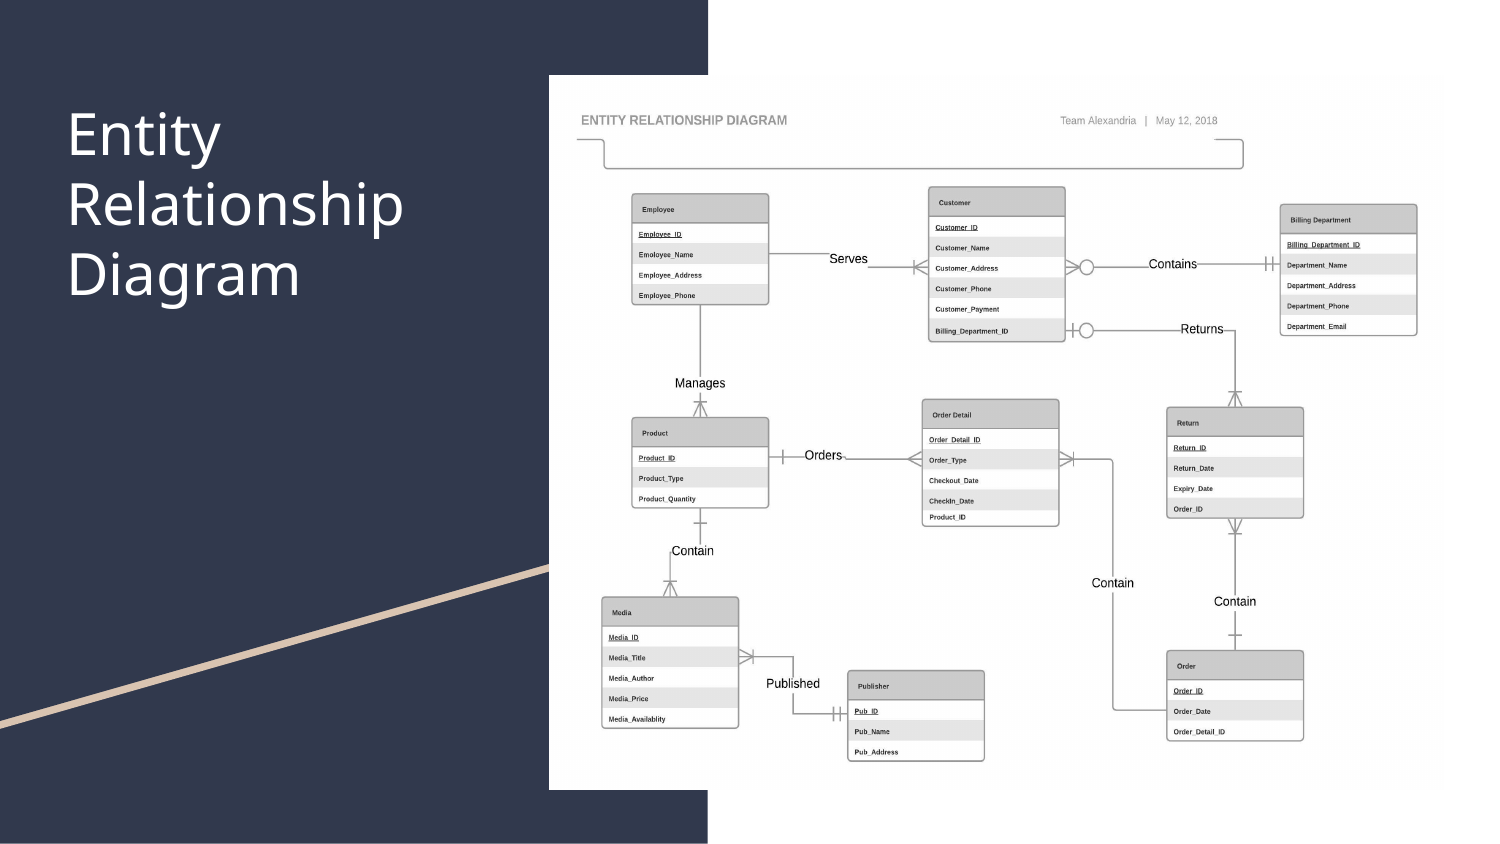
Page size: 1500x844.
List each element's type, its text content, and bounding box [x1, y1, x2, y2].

title Entity Relationship Diagram [51, 82, 466, 790]
picture [549, 75, 1444, 790]
